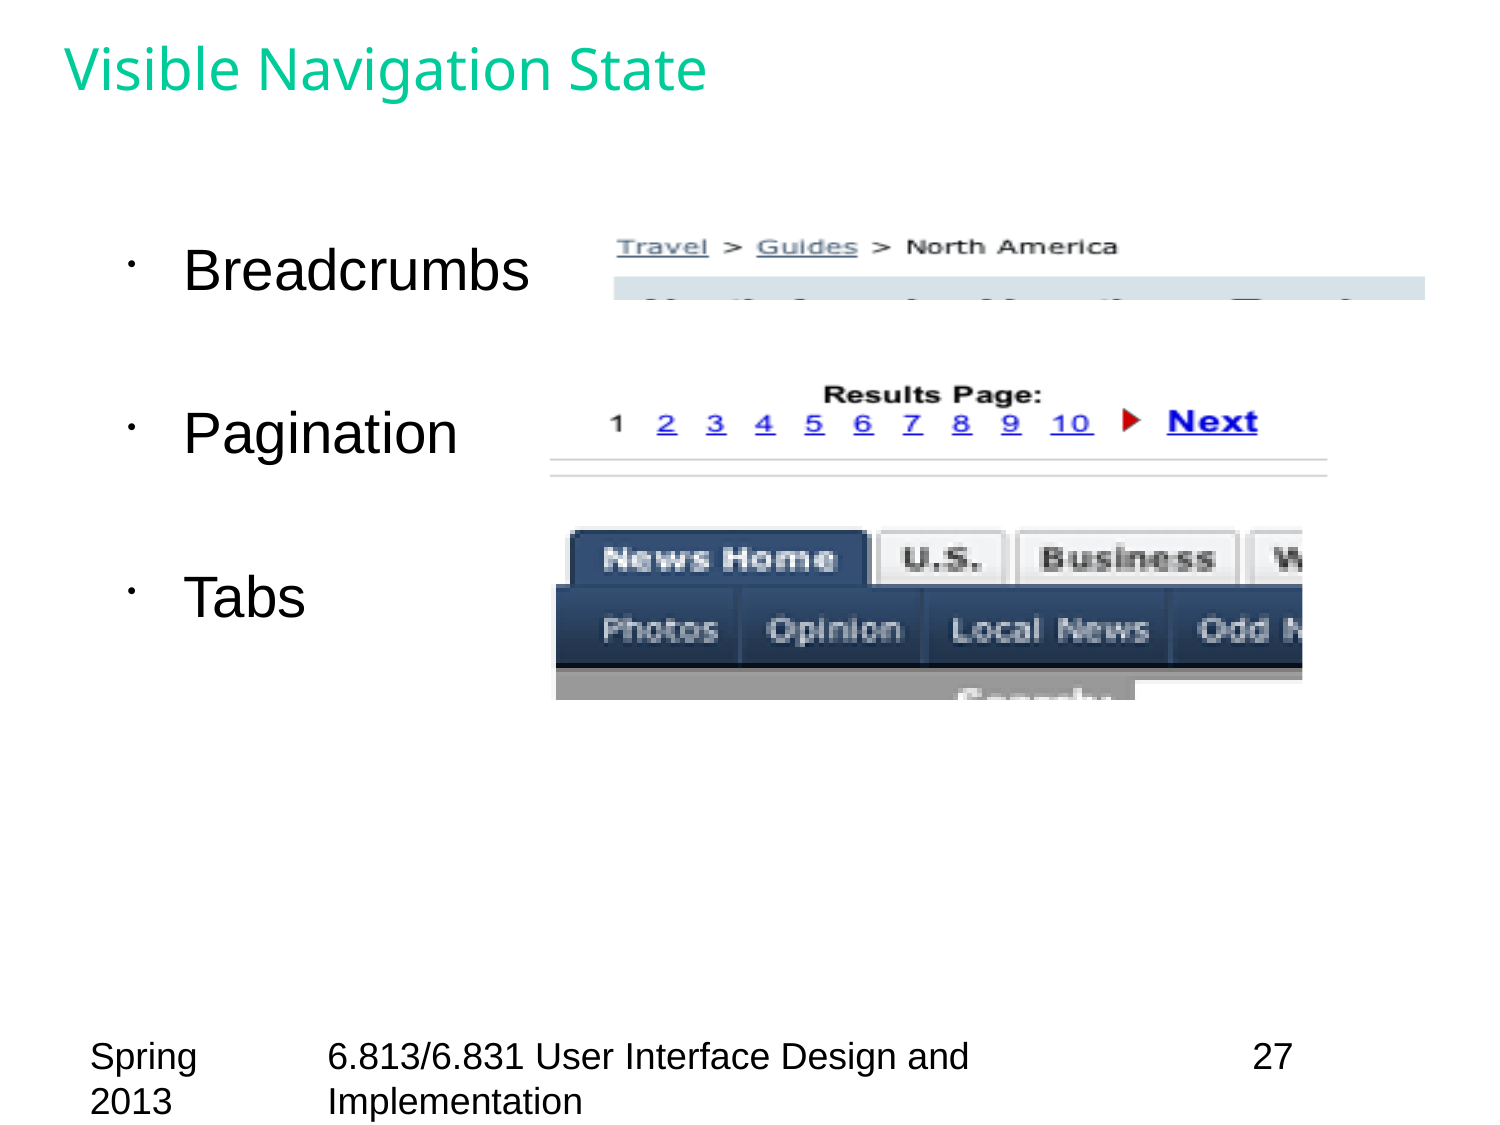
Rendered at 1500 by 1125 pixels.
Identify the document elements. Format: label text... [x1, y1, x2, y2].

title Visible Navigation State [50, 24, 1438, 150]
picture [600, 224, 1425, 300]
footer 6.813/6.831 User Interface Design and Implementation [312, 1024, 1225, 1103]
picture [537, 500, 1303, 700]
list Breadcrumbs Pagination Tabs [112, 224, 1388, 1000]
slide_number Spring 2013 [75, 1024, 300, 1103]
slide_number <number> [1237, 1024, 1425, 1103]
picture [549, 375, 1328, 488]
